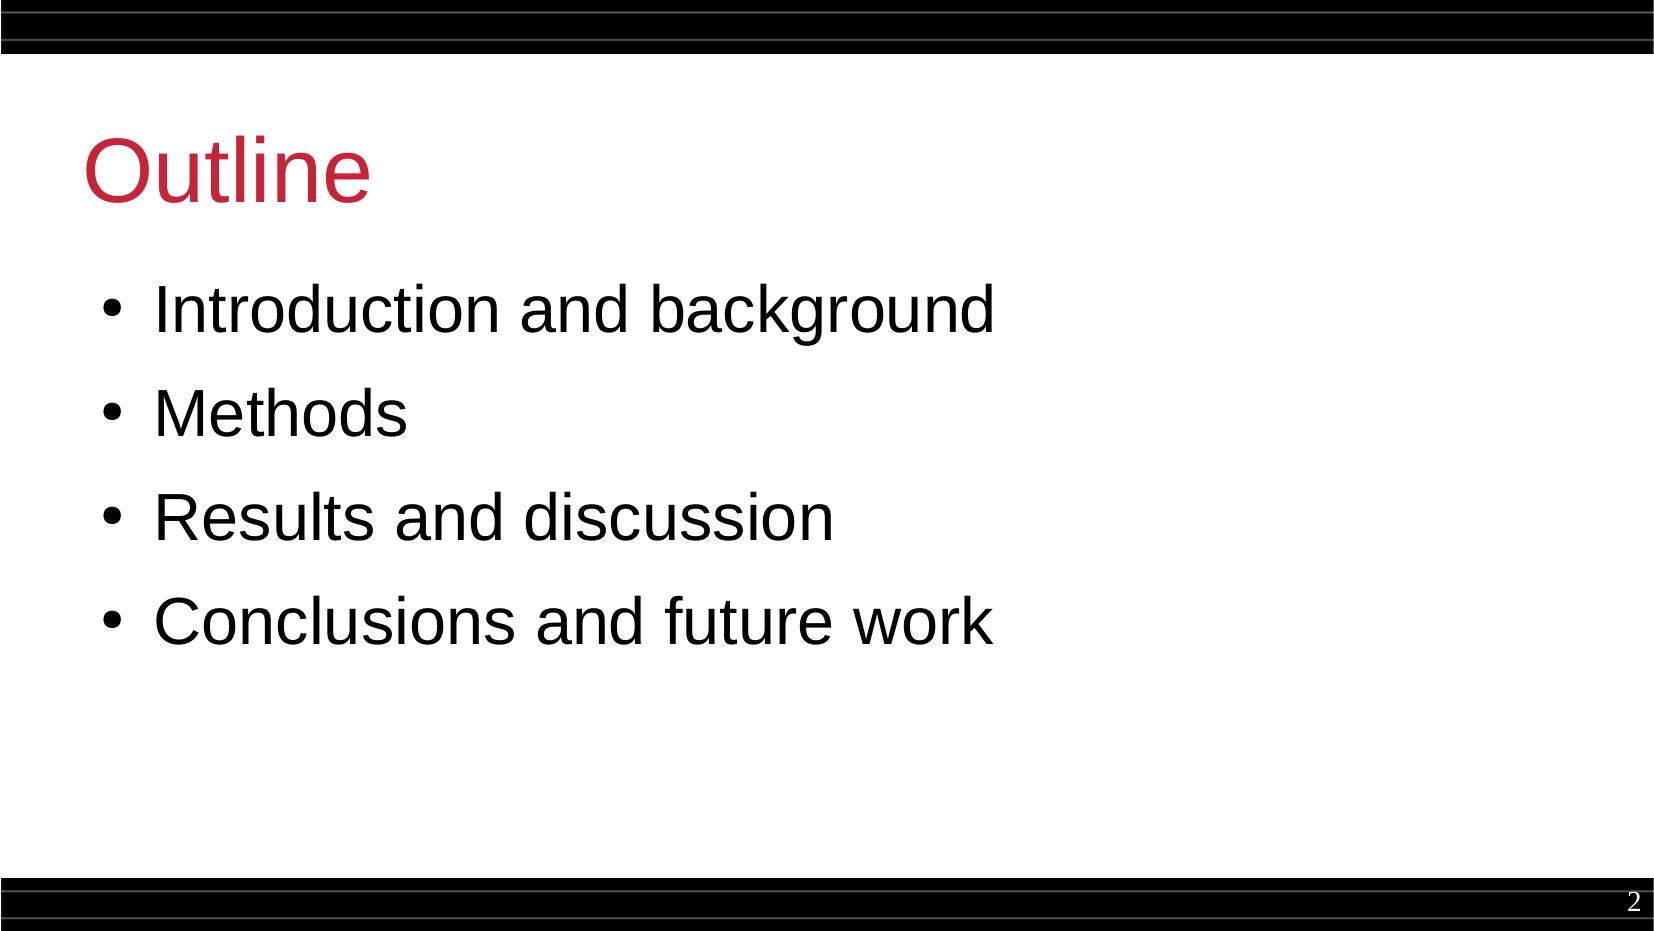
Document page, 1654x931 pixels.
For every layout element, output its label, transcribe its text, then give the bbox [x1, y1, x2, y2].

picture [1, 878, 1654, 931]
list Introduction and background Methods Results and discussion Conclusions and future work [82, 271, 1571, 758]
picture [1, 0, 1654, 54]
title Outline [82, 92, 1571, 249]
